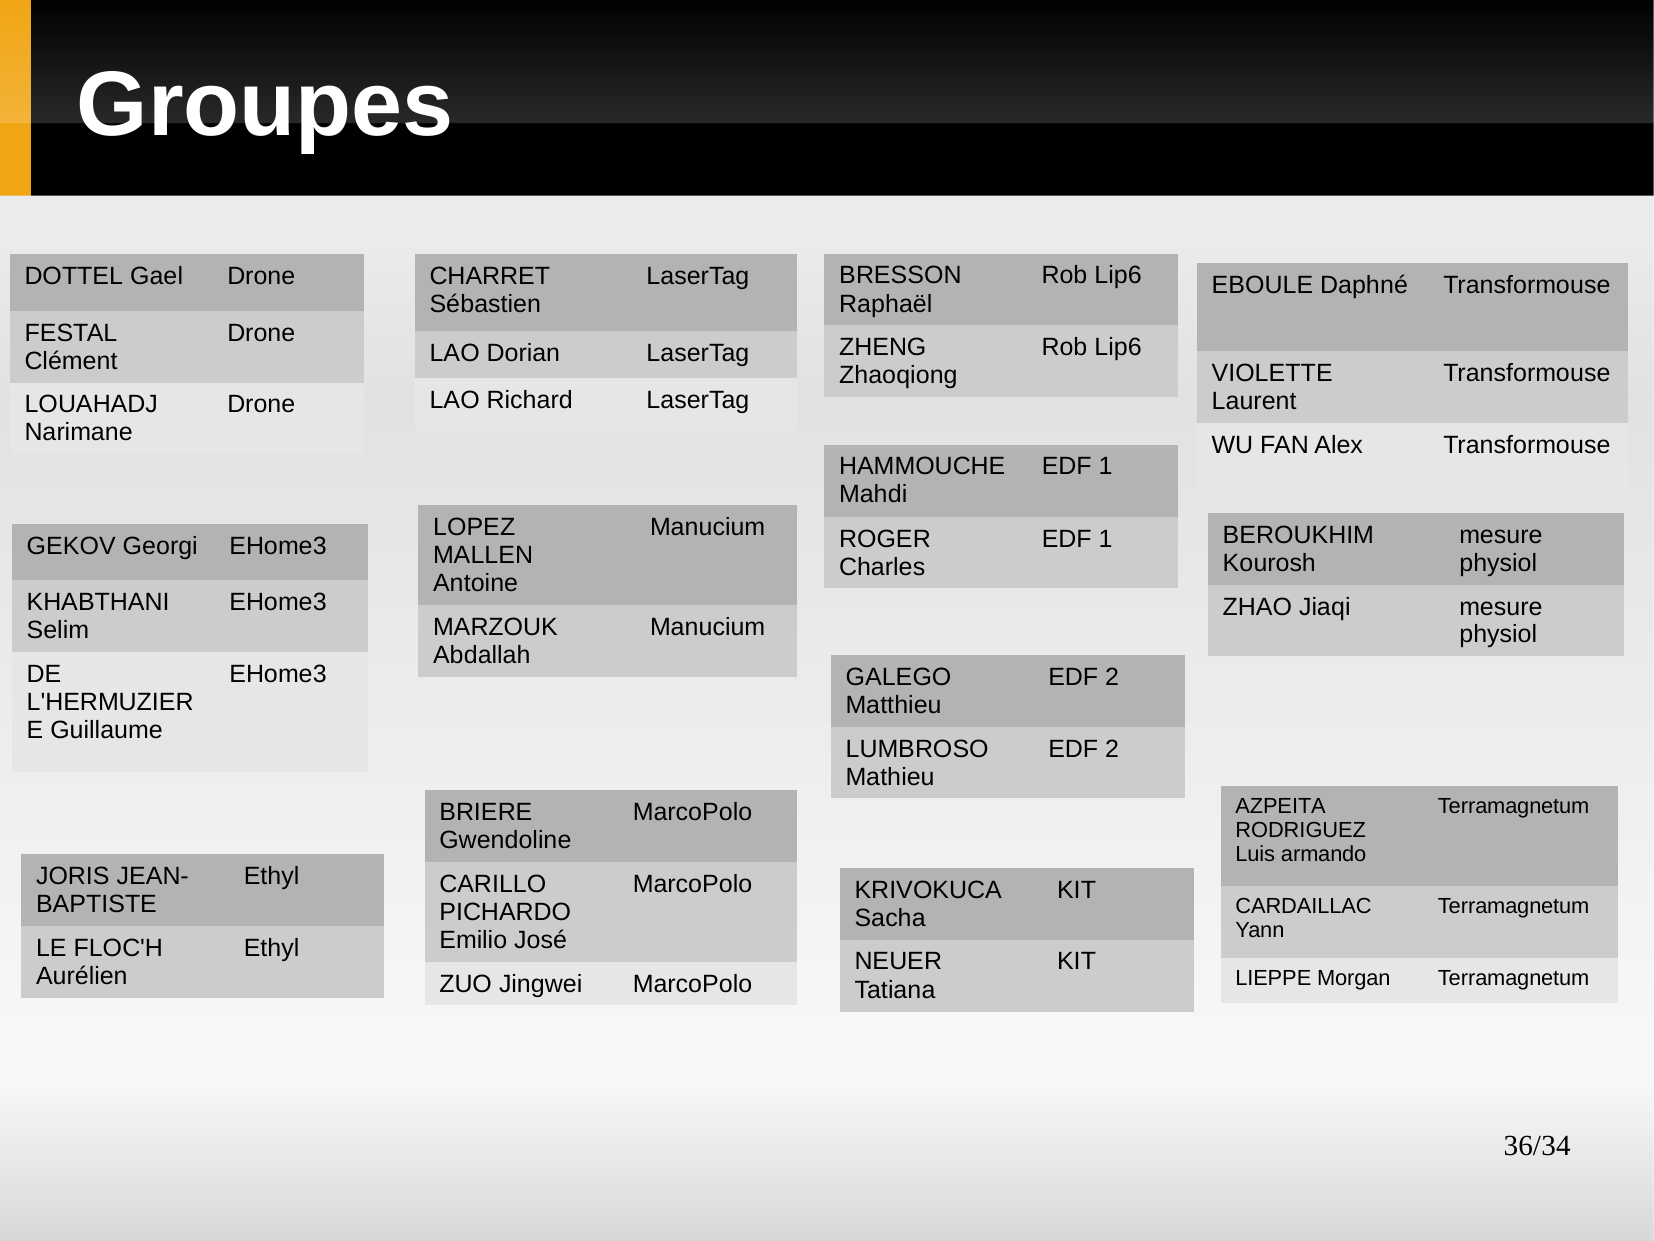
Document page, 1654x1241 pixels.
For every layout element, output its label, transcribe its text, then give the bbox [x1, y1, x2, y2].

table_header EHome3 [215, 524, 368, 580]
table_header HAMMOUCHE Mahdi [824, 445, 1027, 517]
table_cell MarcoPolo [618, 962, 797, 1005]
table_header Terramagnetum [1423, 786, 1618, 886]
table_cell ZHENG Zhaoqiong [824, 325, 1027, 397]
table_cell Transformouse [1428, 423, 1628, 491]
table_cell LaserTag [632, 378, 797, 431]
table_cell EHome3 [215, 580, 368, 652]
table_header BRESSON Raphaël [824, 254, 1027, 325]
table_header KRIVOKUCA Sacha [840, 868, 1042, 940]
table_header JORIS JEAN-BAPTISTE [21, 854, 229, 926]
table_cell LUMBROSO Mathieu [831, 727, 1034, 798]
table_cell ROGER Charles [824, 517, 1027, 588]
table_cell Drone [212, 311, 364, 383]
table_cell Rob Lip6 [1027, 325, 1178, 397]
table_header BRIERE Gwendoline [425, 790, 618, 862]
table_cell FESTAL Clément [10, 311, 212, 383]
table_header mesure physiol [1445, 513, 1624, 585]
table_header KIT [1042, 868, 1194, 940]
table_header GEKOV Georgi [12, 524, 215, 580]
title Groupes [76, 0, 1565, 208]
table_cell Ethyl [229, 926, 384, 998]
table_header LaserTag [632, 254, 797, 331]
table_cell mesure physiol [1445, 585, 1624, 656]
table_cell Manucium [635, 605, 797, 677]
table_cell Terramagnetum [1423, 886, 1618, 958]
table_cell VIOLETTE Laurent [1197, 351, 1428, 423]
table_cell NEUER Tatiana [840, 940, 1042, 1012]
table_cell MARZOUK Abdallah [418, 605, 635, 677]
table_header Drone [212, 254, 364, 311]
table_cell KIT [1042, 940, 1194, 1012]
table_cell CARDAILLAC Yann [1221, 886, 1423, 958]
table_header EDF 2 [1034, 655, 1185, 727]
table_cell LIEPPE Morgan [1221, 958, 1423, 1003]
table_cell ZUO Jingwei [425, 962, 618, 1005]
table_header CHARRET Sébastien [415, 254, 632, 331]
table_header Manucium [635, 505, 797, 605]
table_cell Terramagnetum [1423, 958, 1618, 1003]
table_header LOPEZ MALLEN Antoine [418, 505, 635, 605]
table_cell KHABTHANI Selim [12, 580, 215, 652]
table_header MarcoPolo [618, 790, 797, 862]
table_cell LAO Dorian [415, 331, 632, 378]
table_header Transformouse [1428, 263, 1628, 351]
table_cell MarcoPolo [618, 862, 797, 962]
table_cell EDF 1 [1027, 517, 1178, 588]
table_cell DE L'HERMUZIERE Guillaume [12, 652, 215, 772]
table_cell CARILLO PICHARDO Emilio José [425, 862, 618, 962]
table_header Rob Lip6 [1027, 254, 1178, 325]
table_cell WU FAN Alex [1197, 423, 1428, 491]
picture [0, 0, 1654, 1241]
table_header AZPEITA RODRIGUEZ Luis armando [1221, 786, 1423, 886]
table_cell LOUAHADJ Narimane [10, 383, 212, 454]
table_cell LAO Richard [415, 378, 632, 431]
table_header EBOULE Daphné [1197, 263, 1428, 351]
table_cell EDF 2 [1034, 727, 1185, 798]
table_header GALEGO Matthieu [831, 655, 1034, 727]
table_cell Drone [212, 383, 364, 454]
table_cell EHome3 [215, 652, 368, 772]
table_header EDF 1 [1027, 445, 1178, 517]
table_header BEROUKHIM Kourosh [1208, 513, 1445, 585]
table_cell ZHAO Jiaqi [1208, 585, 1445, 656]
table_cell LaserTag [632, 331, 797, 378]
table_cell Transformouse [1428, 351, 1628, 423]
table_header Ethyl [229, 854, 384, 926]
table_header DOTTEL Gael [10, 254, 212, 311]
table_cell LE FLOC'H Aurélien [21, 926, 229, 998]
